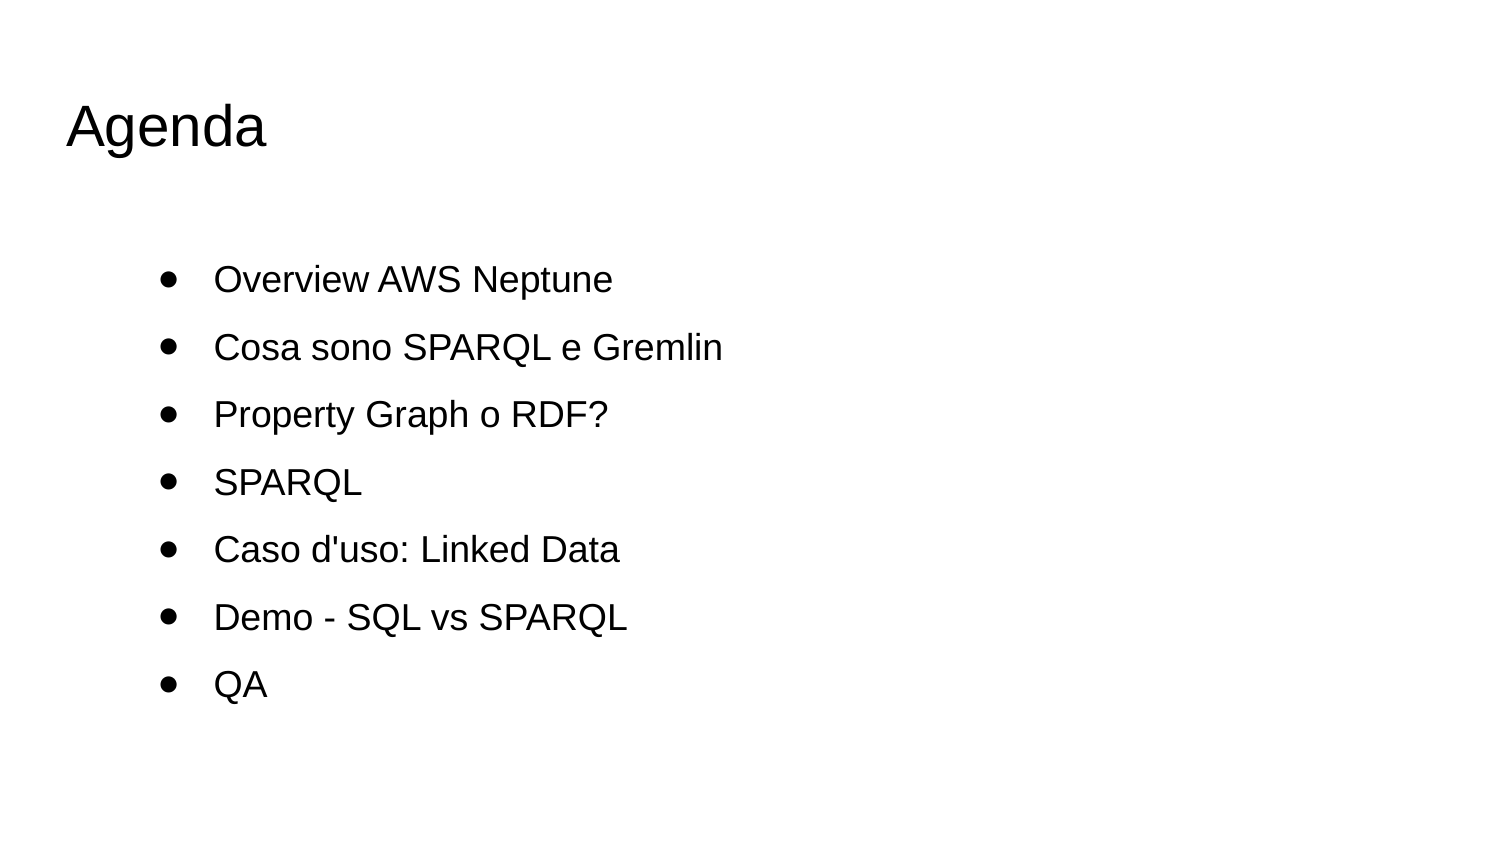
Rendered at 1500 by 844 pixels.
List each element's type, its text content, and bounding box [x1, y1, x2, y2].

title Agenda [51, 72, 1449, 167]
text_box Overview AWS Neptune Cosa sono SPARQL e Gremlin Property Graph o RDF? SPARQL Caso d'uso: Linked Data Demo - SQL vs SPARQL QA [123, 217, 1264, 727]
